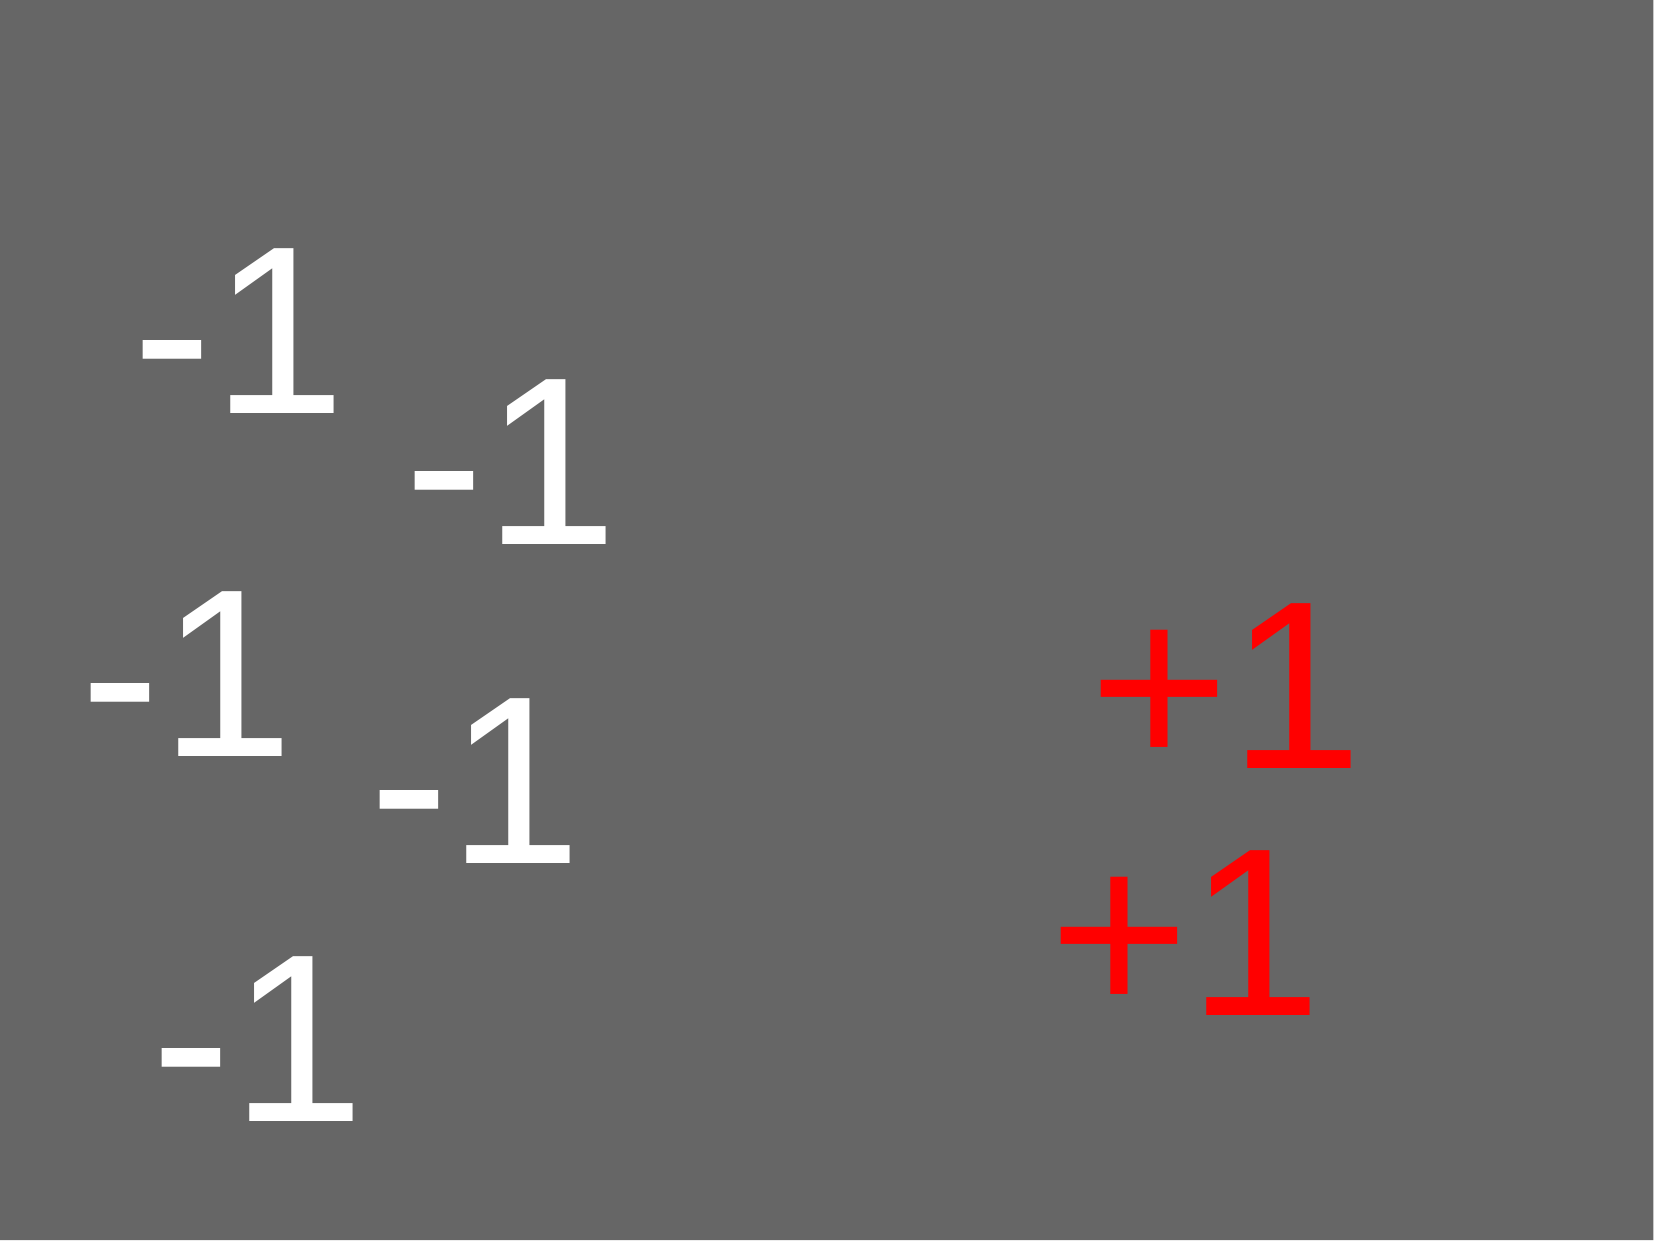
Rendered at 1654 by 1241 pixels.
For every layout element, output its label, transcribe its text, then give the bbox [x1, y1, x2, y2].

text_box [0, 0, 1654, 1241]
text_box -1 [389, 320, 726, 603]
text_box -1 [65, 532, 402, 815]
text_box -1 [354, 638, 691, 922]
text_box -1 [118, 188, 454, 472]
text_box +1 [1074, 544, 1411, 827]
text_box -1 [136, 897, 473, 1180]
text_box +1 [1034, 791, 1371, 1074]
